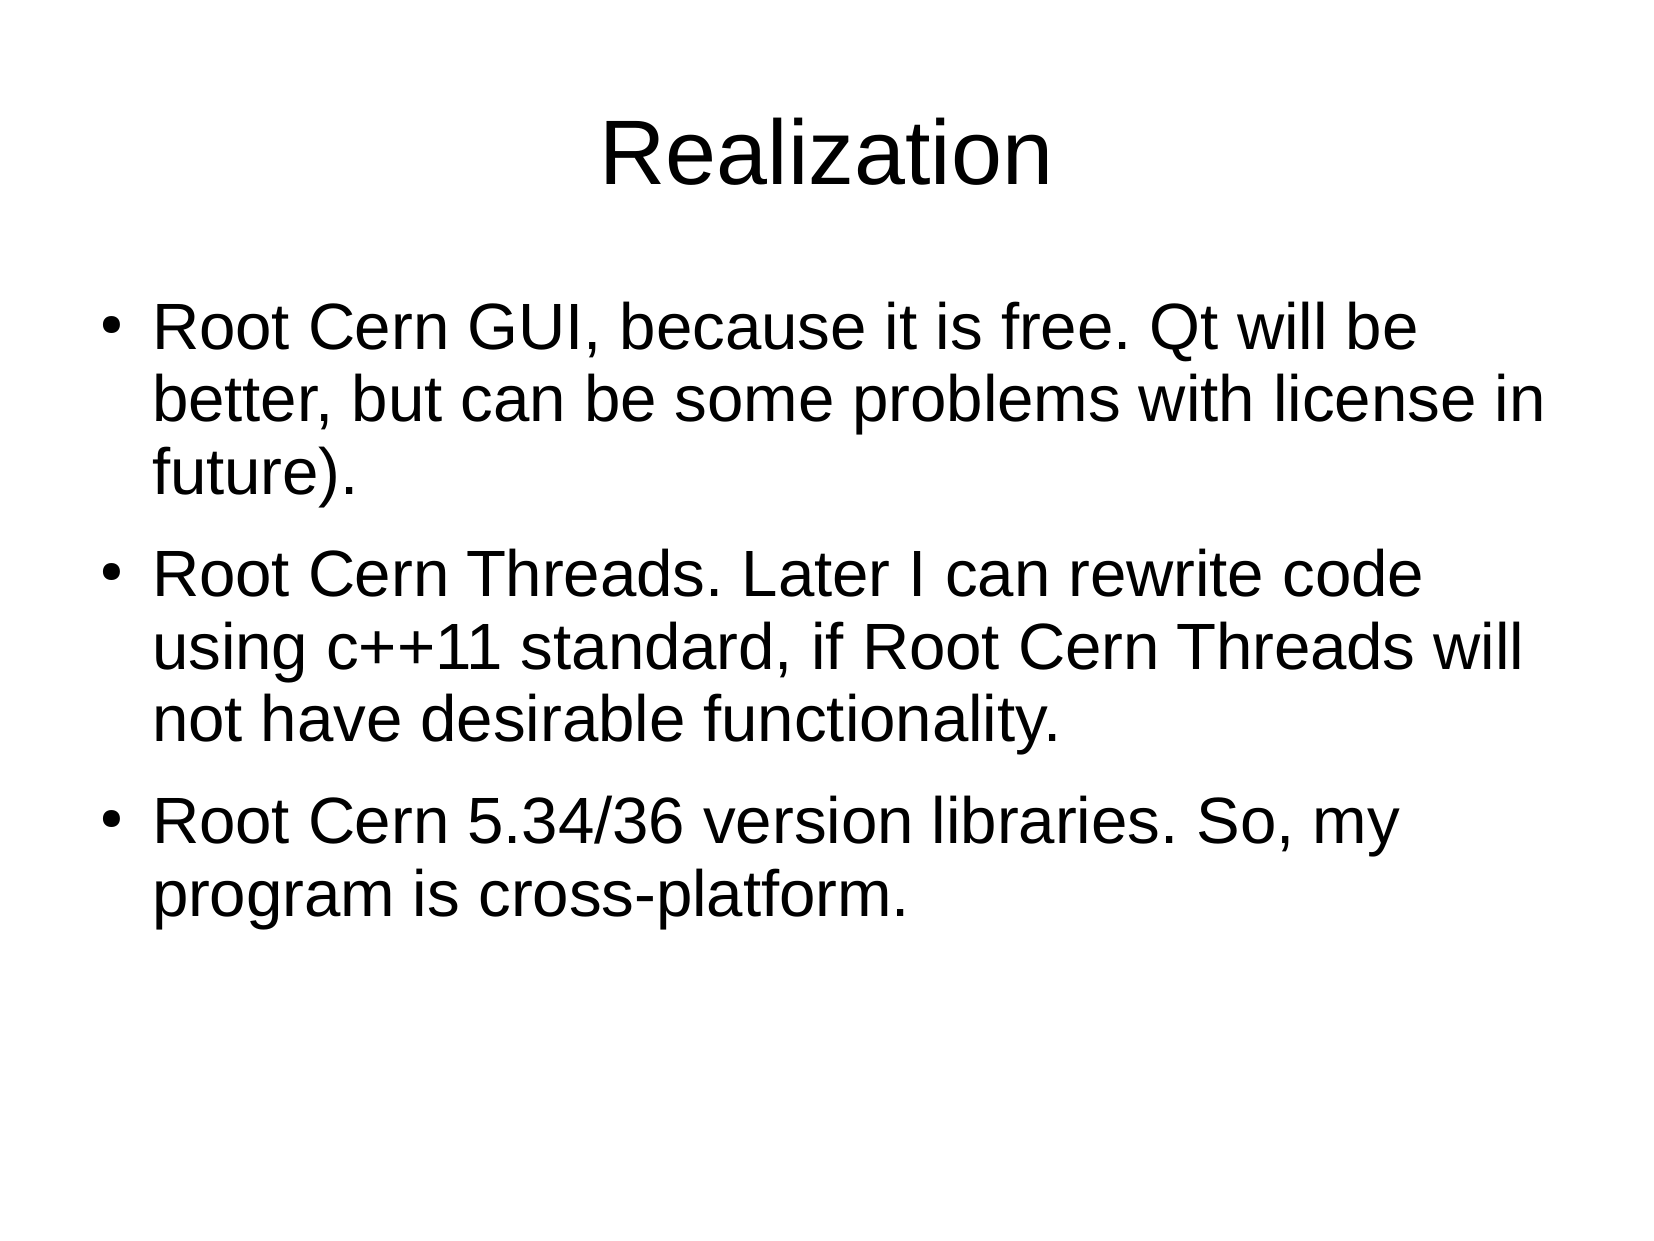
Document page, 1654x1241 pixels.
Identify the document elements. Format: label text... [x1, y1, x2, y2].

list Root Cern GUI, because it is free. Qt will be better, but can be some problems with license in future). Root Cern Threads. Later I can rewrite code using c++11 standard, if Root Cern Threads will not have desirable functionality. Root Cern 5.34/36 version libraries. So, my program is cross-platform. [82, 290, 1571, 1010]
title Realization [82, 49, 1571, 257]
